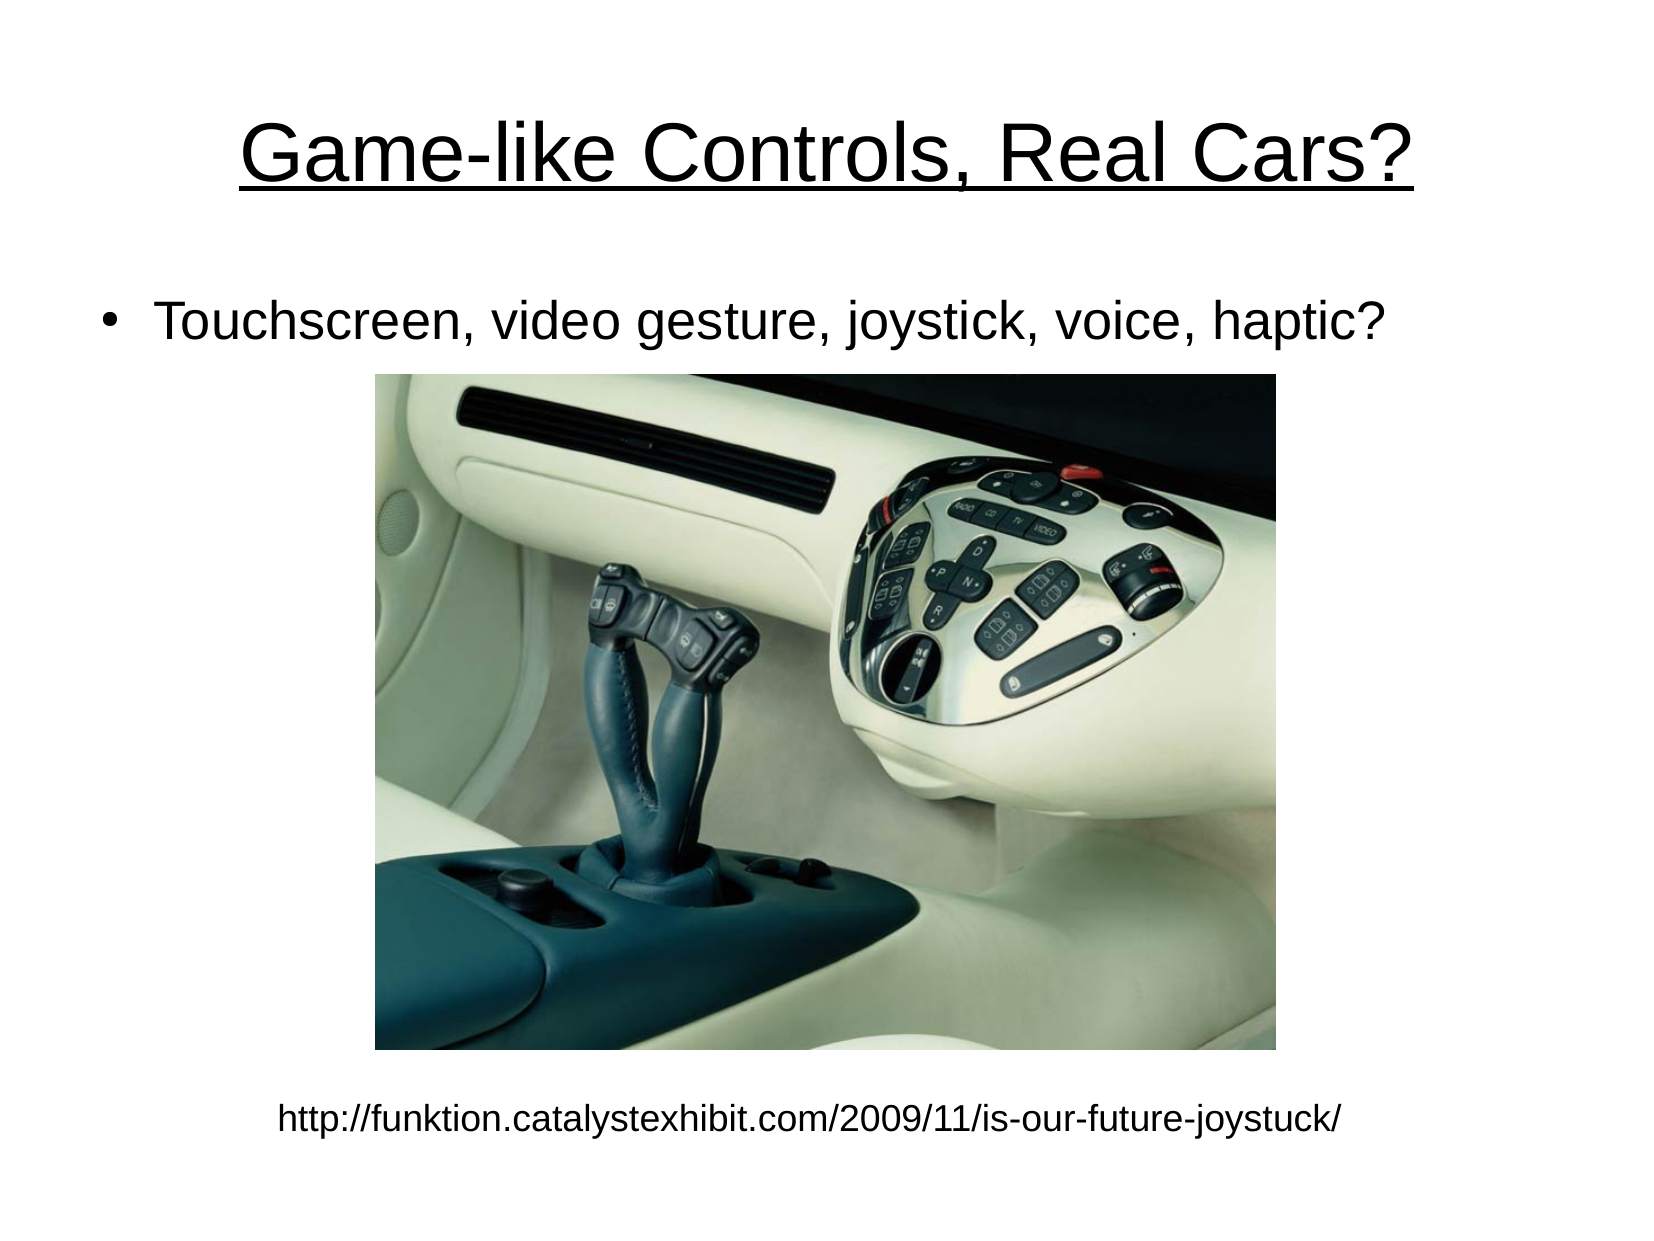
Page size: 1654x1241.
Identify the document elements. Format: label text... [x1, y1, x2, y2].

text_box http://funktion.catalystexhibit.com/2009/11/is-our-future-joystuck/ [262, 1089, 1359, 1189]
list Touchscreen, video gesture, joystick, voice, haptic? [82, 290, 1571, 1109]
title Game-like Controls, Real Cars? [82, 49, 1571, 257]
picture [375, 374, 1276, 1051]
